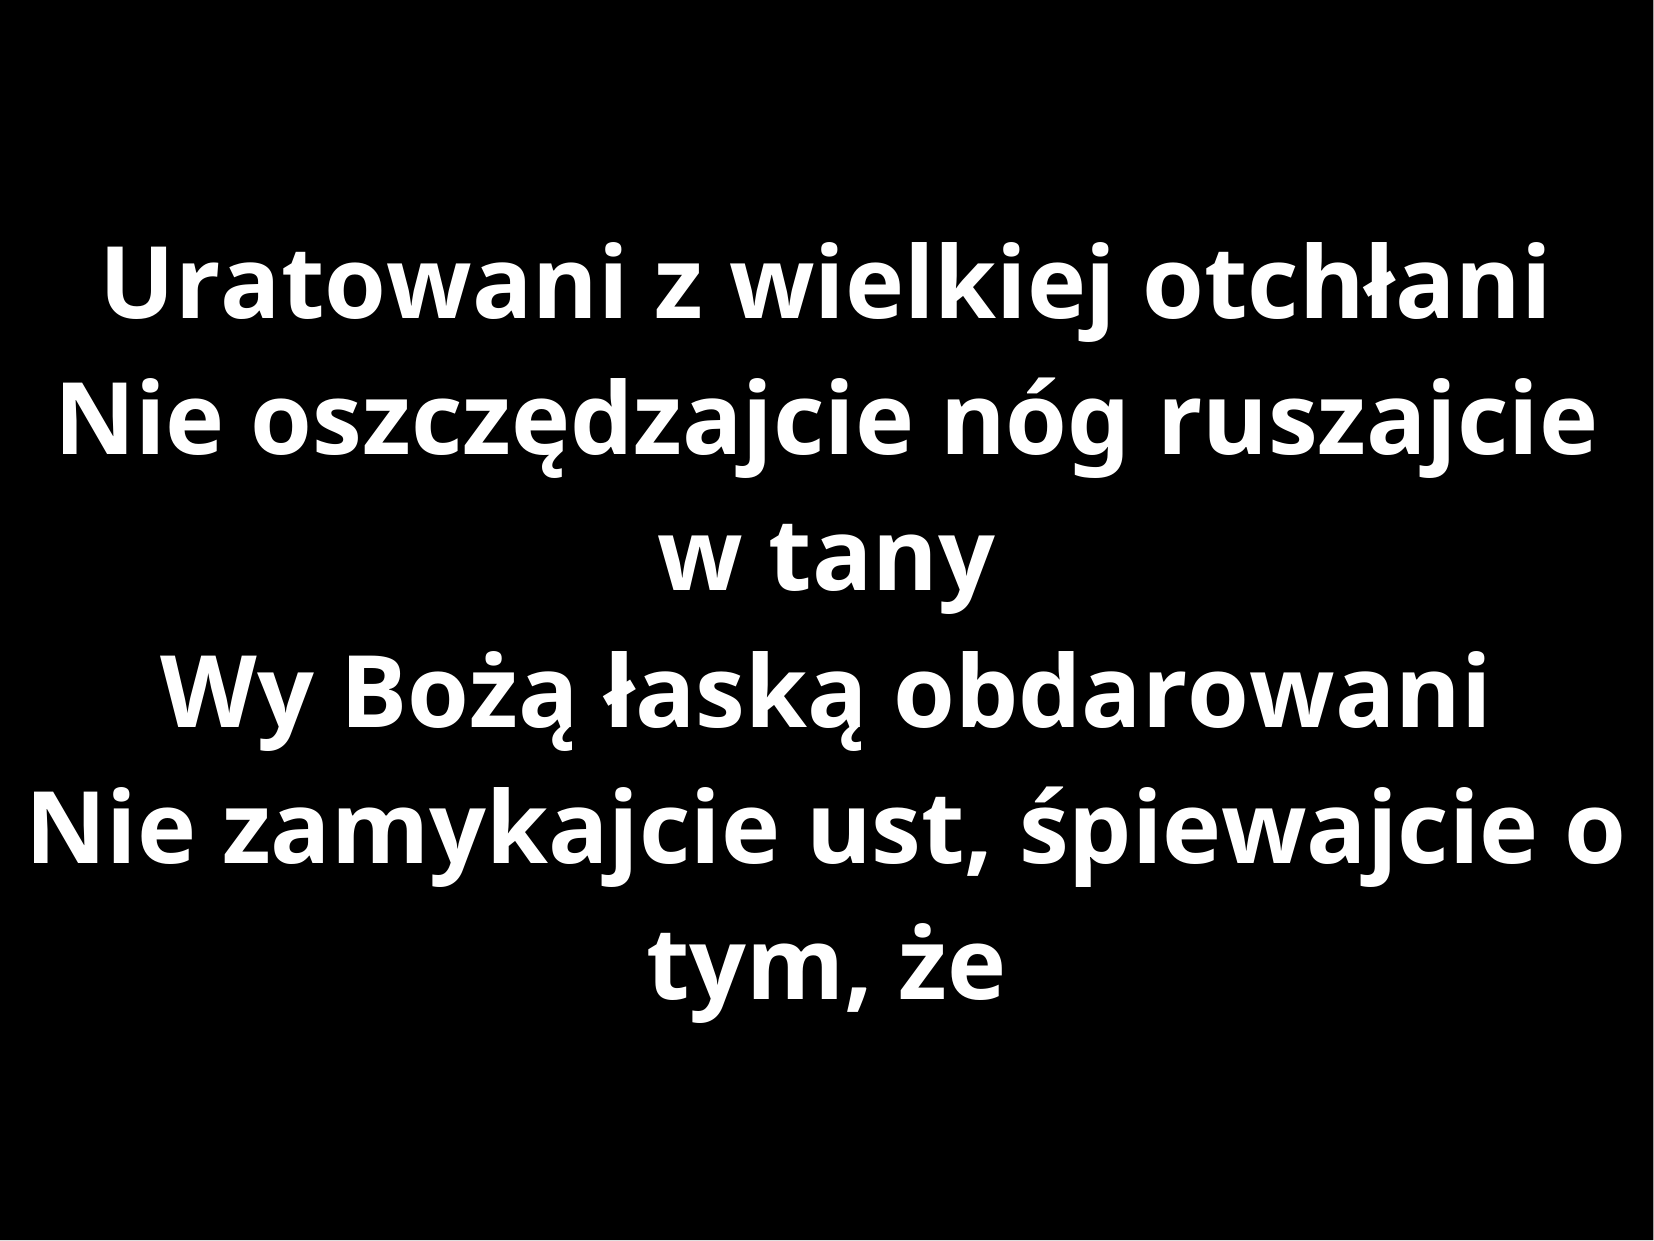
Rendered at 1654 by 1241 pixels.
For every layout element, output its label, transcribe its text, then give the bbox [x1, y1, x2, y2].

title Uratowani z wielkiej otchłani Nie oszczędzajcie nóg ruszajcie w tany Wy Bożą łaską obdarowani Nie zamykajcie ust, śpiewajcie o tym, że [0, 0, 1654, 1241]
